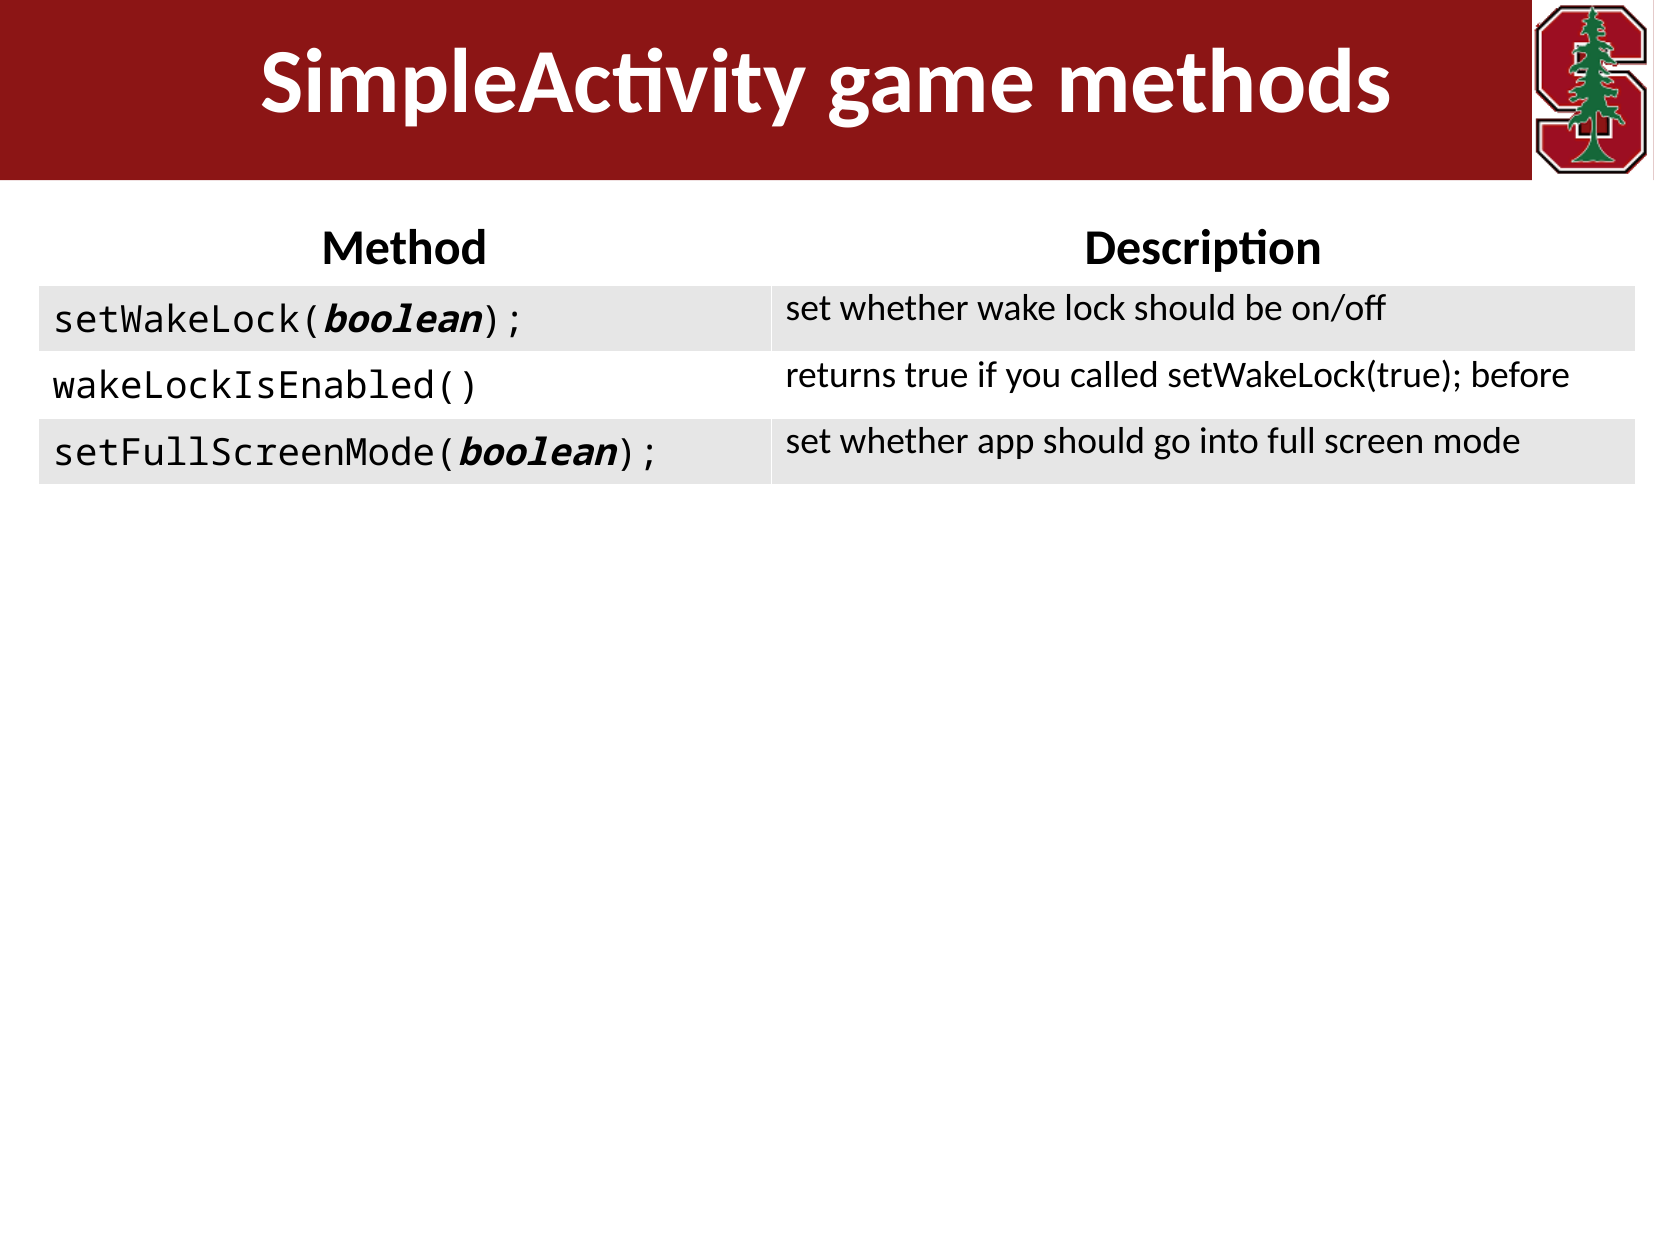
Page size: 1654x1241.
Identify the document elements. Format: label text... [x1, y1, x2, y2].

table_cell set whether app should go into full screen mode [772, 419, 1635, 484]
table_cell setWakeLock(boolean); [39, 286, 771, 351]
picture [1532, 0, 1654, 181]
title SimpleActivity game methods [0, 0, 1532, 181]
table_cell setFullScreenMode(boolean); [39, 419, 771, 484]
table_cell set whether wake lock should be on/off [772, 286, 1635, 351]
table_cell wakeLockIsEnabled() [39, 352, 771, 418]
table_cell returns true if you called setWakeLock(true); before [772, 352, 1635, 418]
table_header Description [772, 220, 1635, 285]
table_header Method [39, 220, 771, 285]
